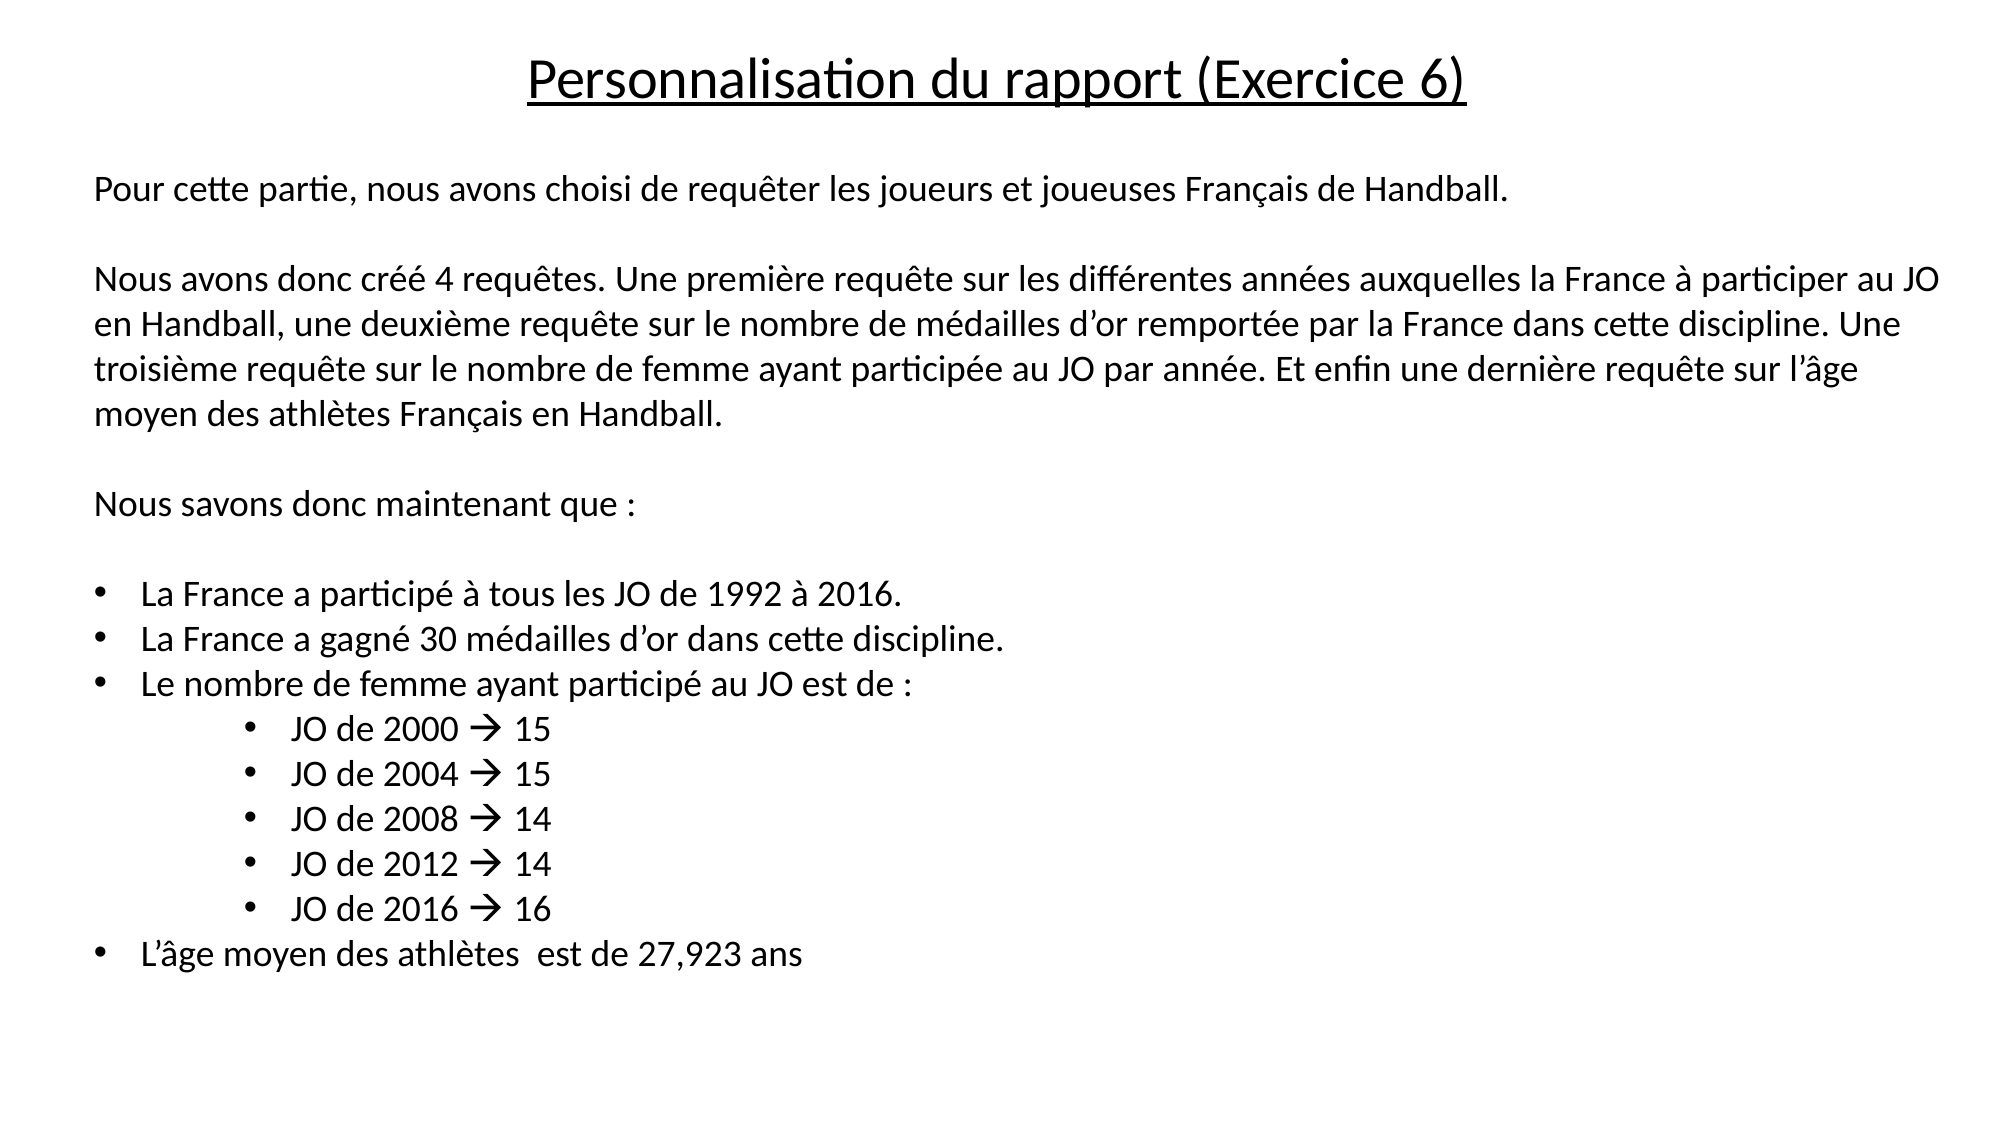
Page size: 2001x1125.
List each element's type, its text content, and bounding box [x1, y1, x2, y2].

text_box Pour cette partie, nous avons choisi de requêter les joueurs et joueuses Français de Handball. Nous avons donc créé 4 requêtes. Une première requête sur les différentes années auxquelles la France à participer au JO en Handball, une deuxième requête sur le nombre de médailles d’or remportée par la France dans cette discipline. Une troisième requête sur le nombre de femme ayant participée au JO par année. Et enfin une dernière requête sur l’âge moyen des athlètes Français en Handball. Nous savons donc maintenant que : La France a participé à tous les JO de 1992 à 2016. La France a gagné 30 médailles d’or dans cette discipline. Le nombre de femme ayant participé au JO est de : JO de 2000  15 JO de 2004  15 JO de 2008  14 JO de 2012  14 JO de 2016  16 L’âge moyen des athlètes est de 27,923 ans [79, 156, 1968, 990]
text_box Personnalisation du rapport (Exercice 6) [512, 32, 1488, 119]
